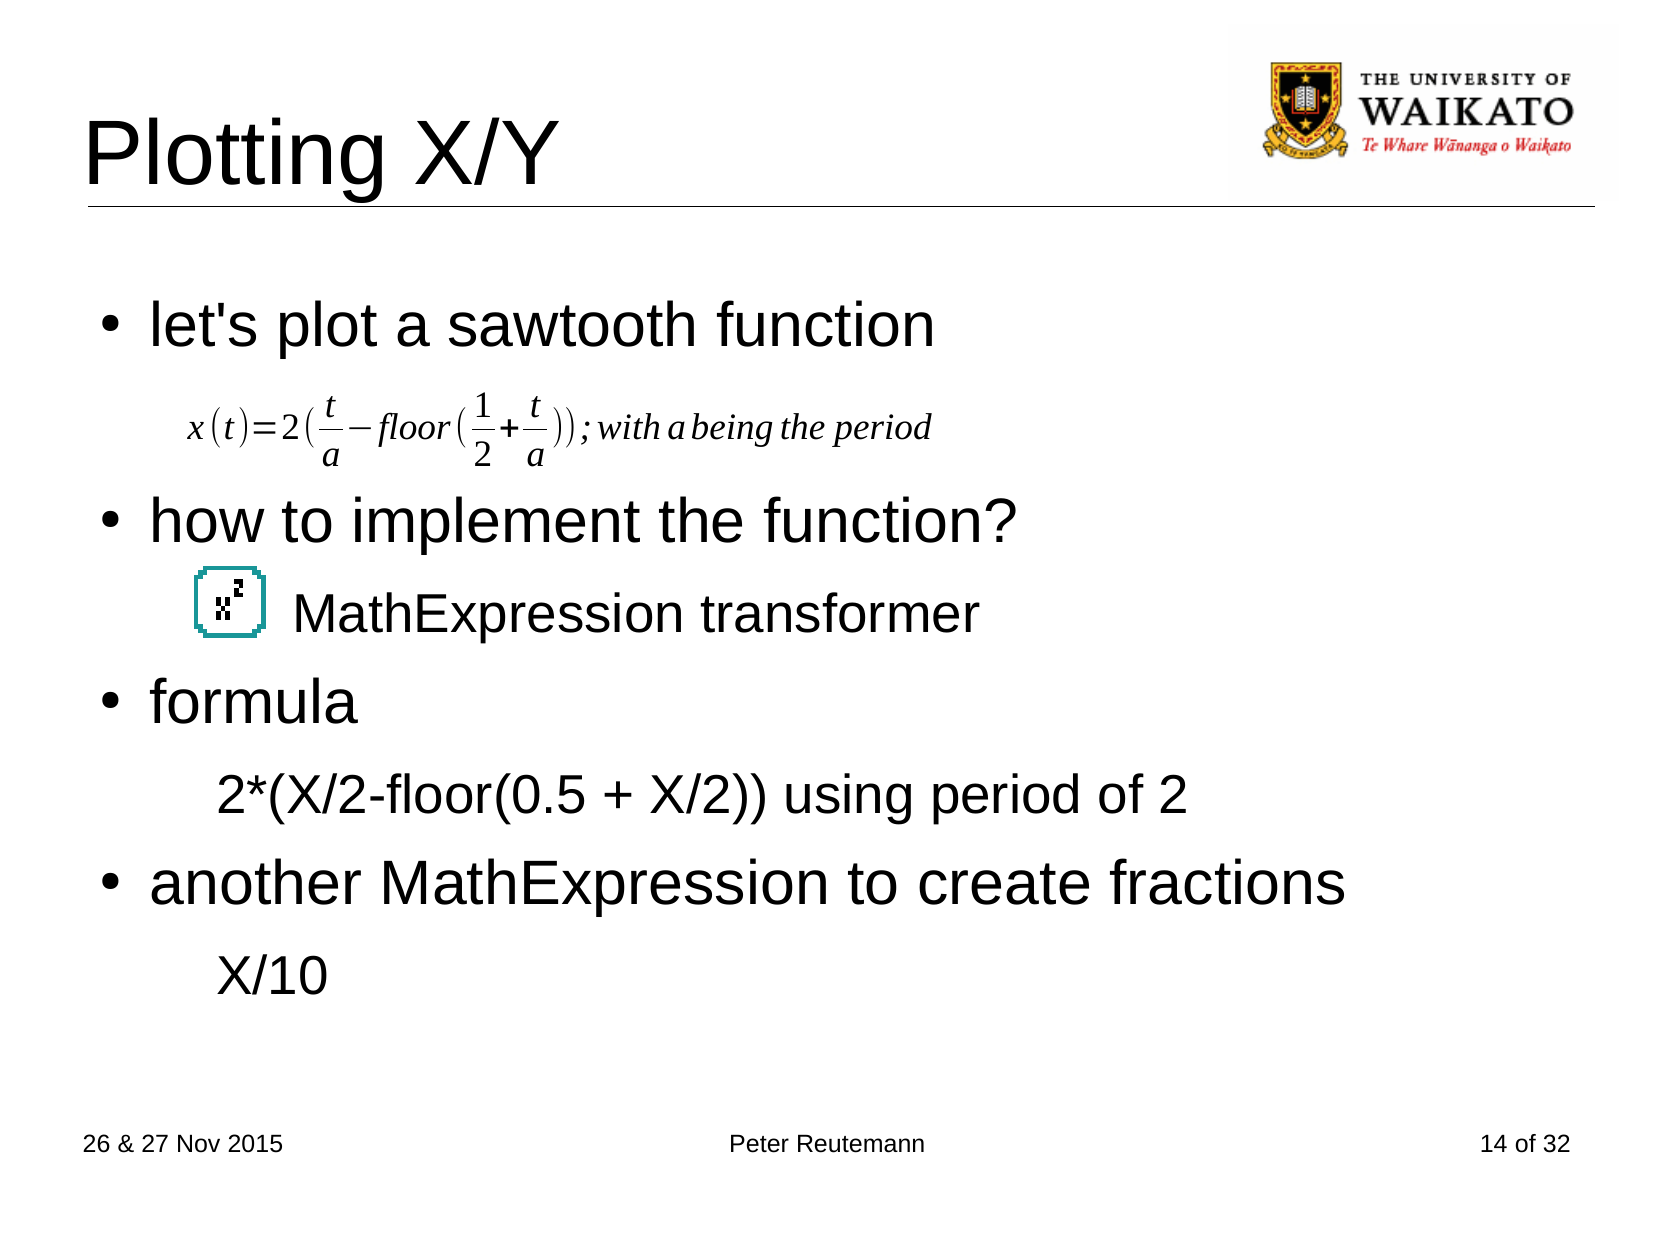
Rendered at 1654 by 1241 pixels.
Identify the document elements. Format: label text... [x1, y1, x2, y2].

picture [194, 566, 266, 638]
title Plotting X/Y [82, 49, 1571, 257]
list let's plot a sawtooth function how to implement the function? MathExpression transformer formula 2*(X/2-floor(0.5 + X/2)) using period of 2 another MathExpression to create fractions X/10 [82, 290, 1571, 1010]
picture [1228, 24, 1619, 201]
